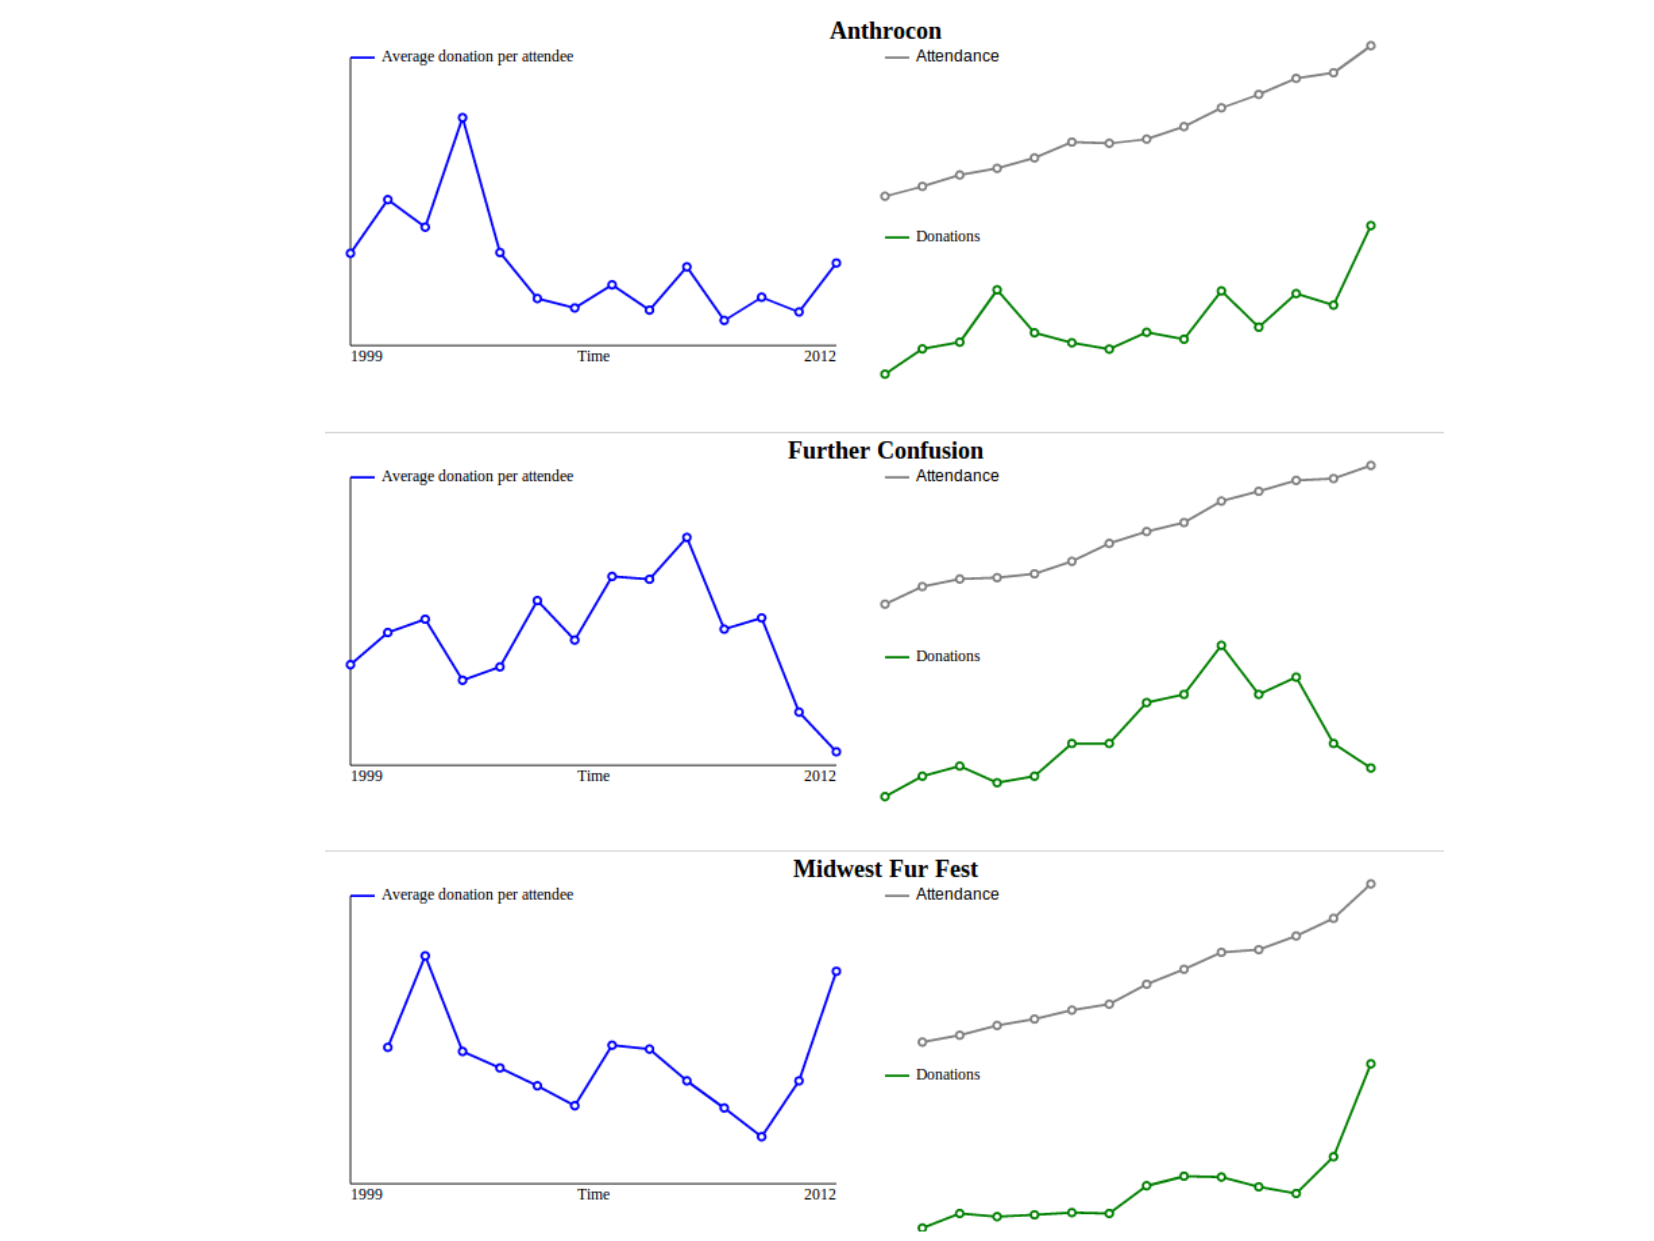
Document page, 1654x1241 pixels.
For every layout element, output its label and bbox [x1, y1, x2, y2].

picture [325, 15, 1444, 1241]
